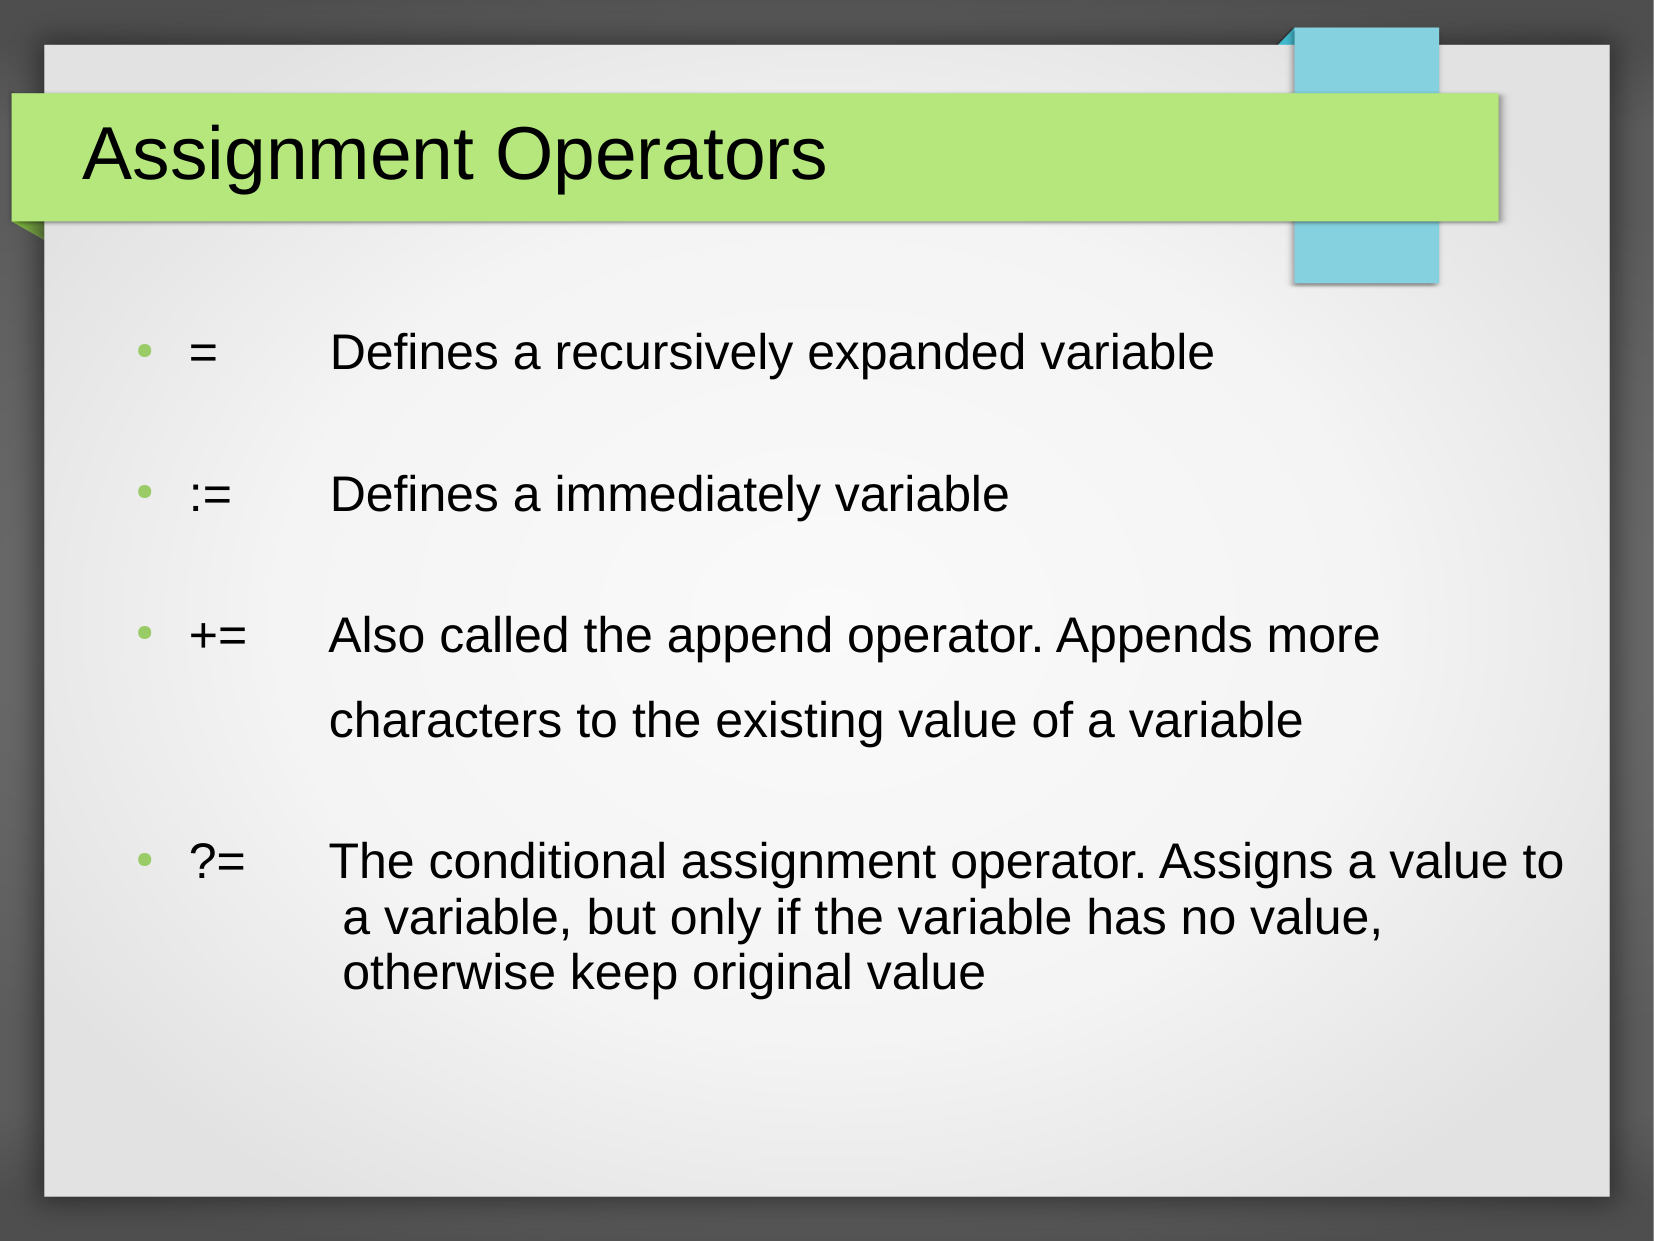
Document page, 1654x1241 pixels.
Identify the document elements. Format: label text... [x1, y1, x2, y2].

title Assignment Operators [82, 94, 1264, 213]
list = Defines a recursively expanded variable := Defines a immediately variable += Also called the append operator. Appends more characters to the existing value of a variable ?= The conditional assignment operator. Assigns a value to a variable, but only if the variable has no value, otherwise keep original value [118, 324, 1571, 1128]
picture [0, 0, 1654, 1241]
